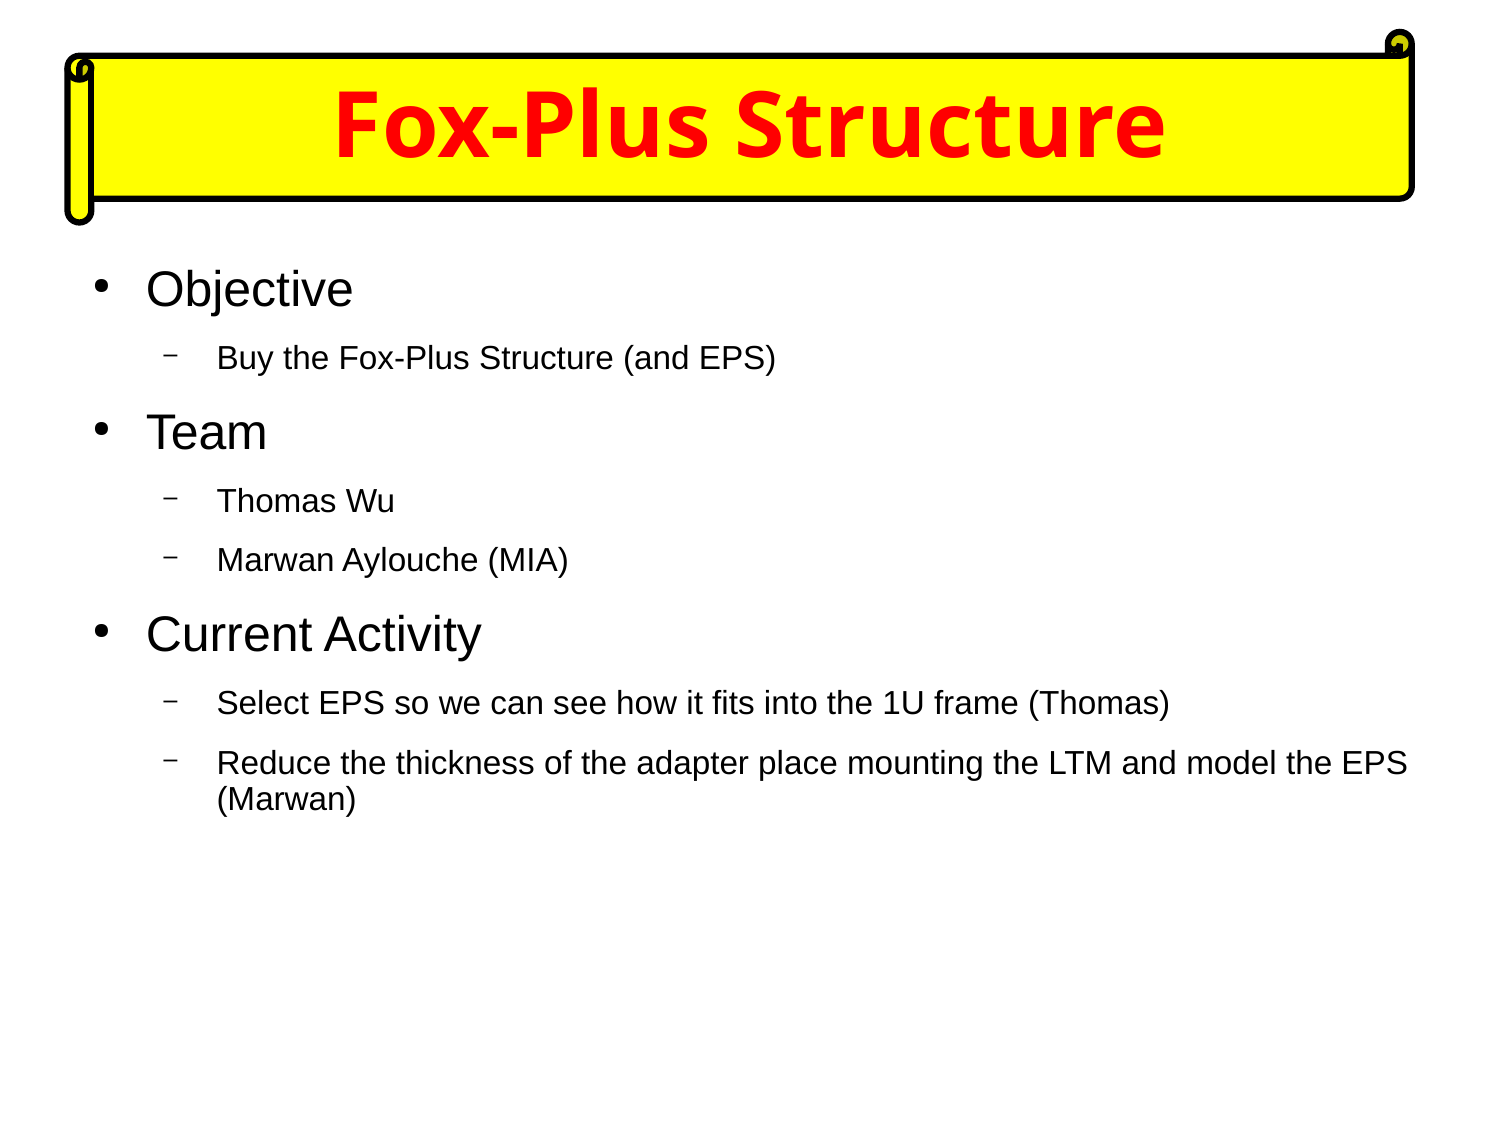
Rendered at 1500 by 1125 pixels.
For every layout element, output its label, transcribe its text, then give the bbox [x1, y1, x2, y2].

text_box Fox-Plus Structure [0, 58, 1500, 184]
text_box [67, 184, 1412, 223]
list Objective Buy the Fox-Plus Structure (and EPS) Team Thomas Wu Marwan Aylouche (MIA) Current Activity Select EPS so we can see how it fits into the 1U frame (Thomas) Reduce the thickness of the adapter place mounting the LTM and model the EPS (Marwan) [75, 263, 1425, 916]
text_box [72, 31, 1412, 58]
